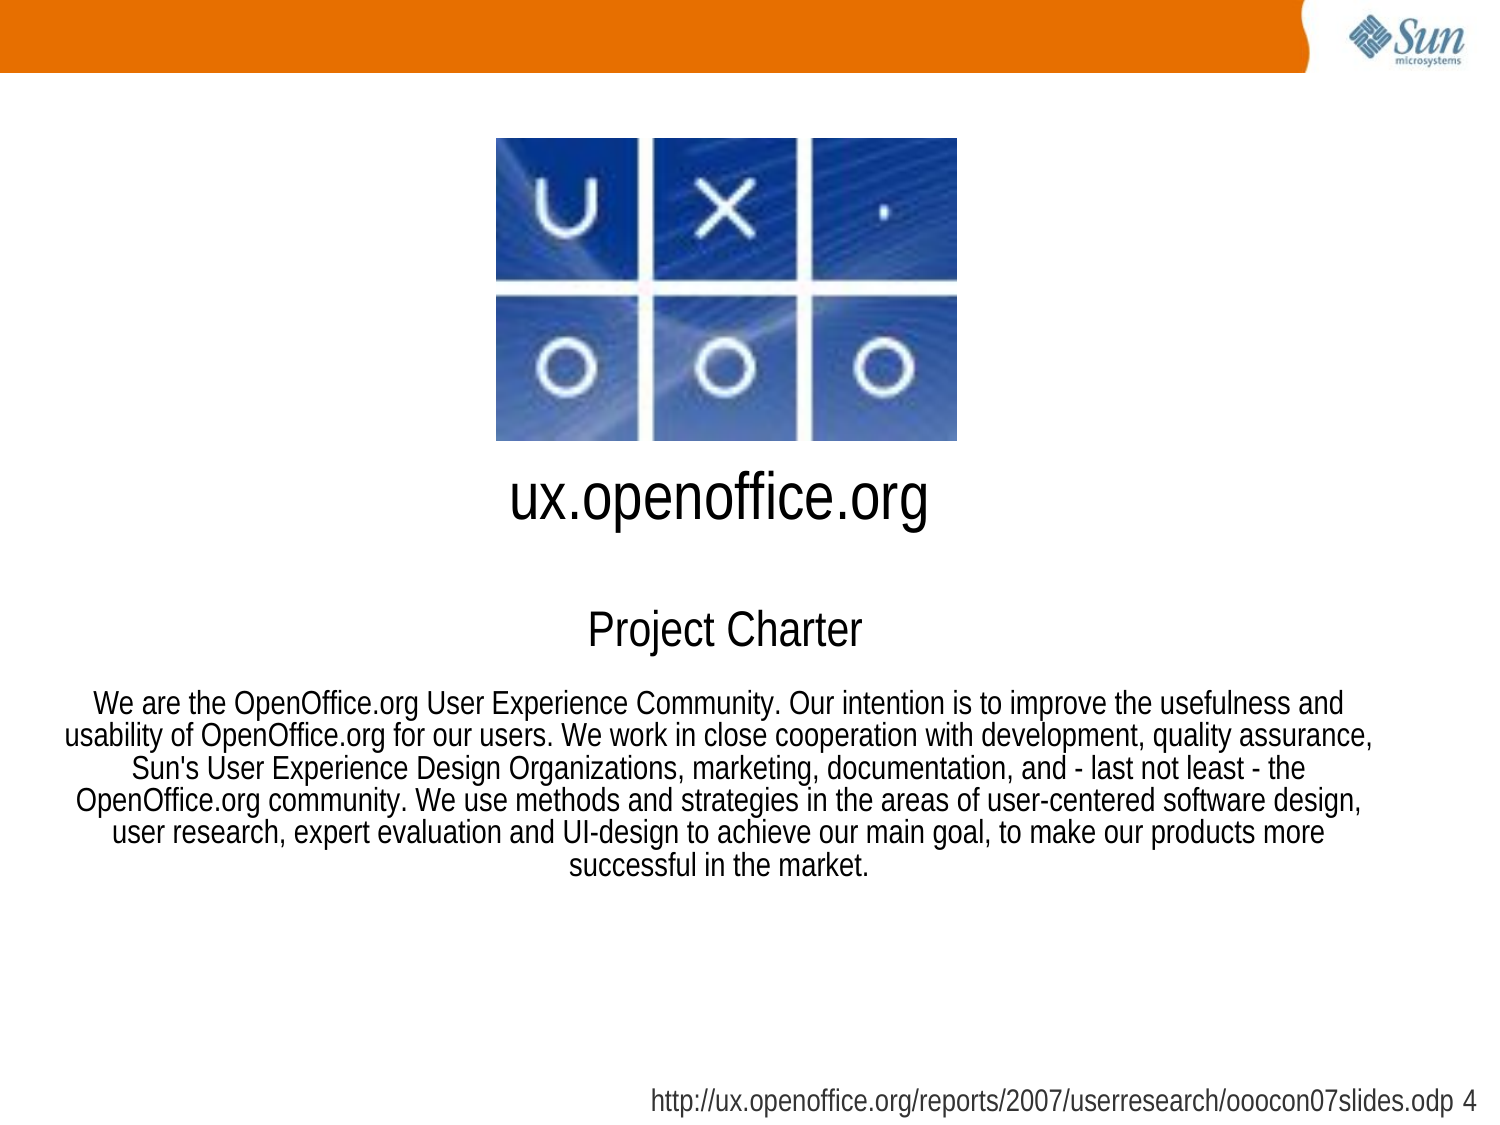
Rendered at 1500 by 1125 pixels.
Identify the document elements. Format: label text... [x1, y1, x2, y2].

picture [0, 0, 1500, 73]
list ux.openoffice.org Project Charter We are the OpenOffice.org User Experience Community. Our intention is to improve the usefulness and usability of OpenOffice.org for our users. We work in close cooperation with development, quality assurance, Sun's User Experience Design Organizations, marketing, documentation, and - last not least - the OpenOffice.org community. We use methods and strategies in the areas of user-centered software design, user research, expert evaluation and UI-design to achieve our main goal, to make our products more successful in the market. [64, 466, 1401, 1062]
picture [496, 138, 957, 441]
